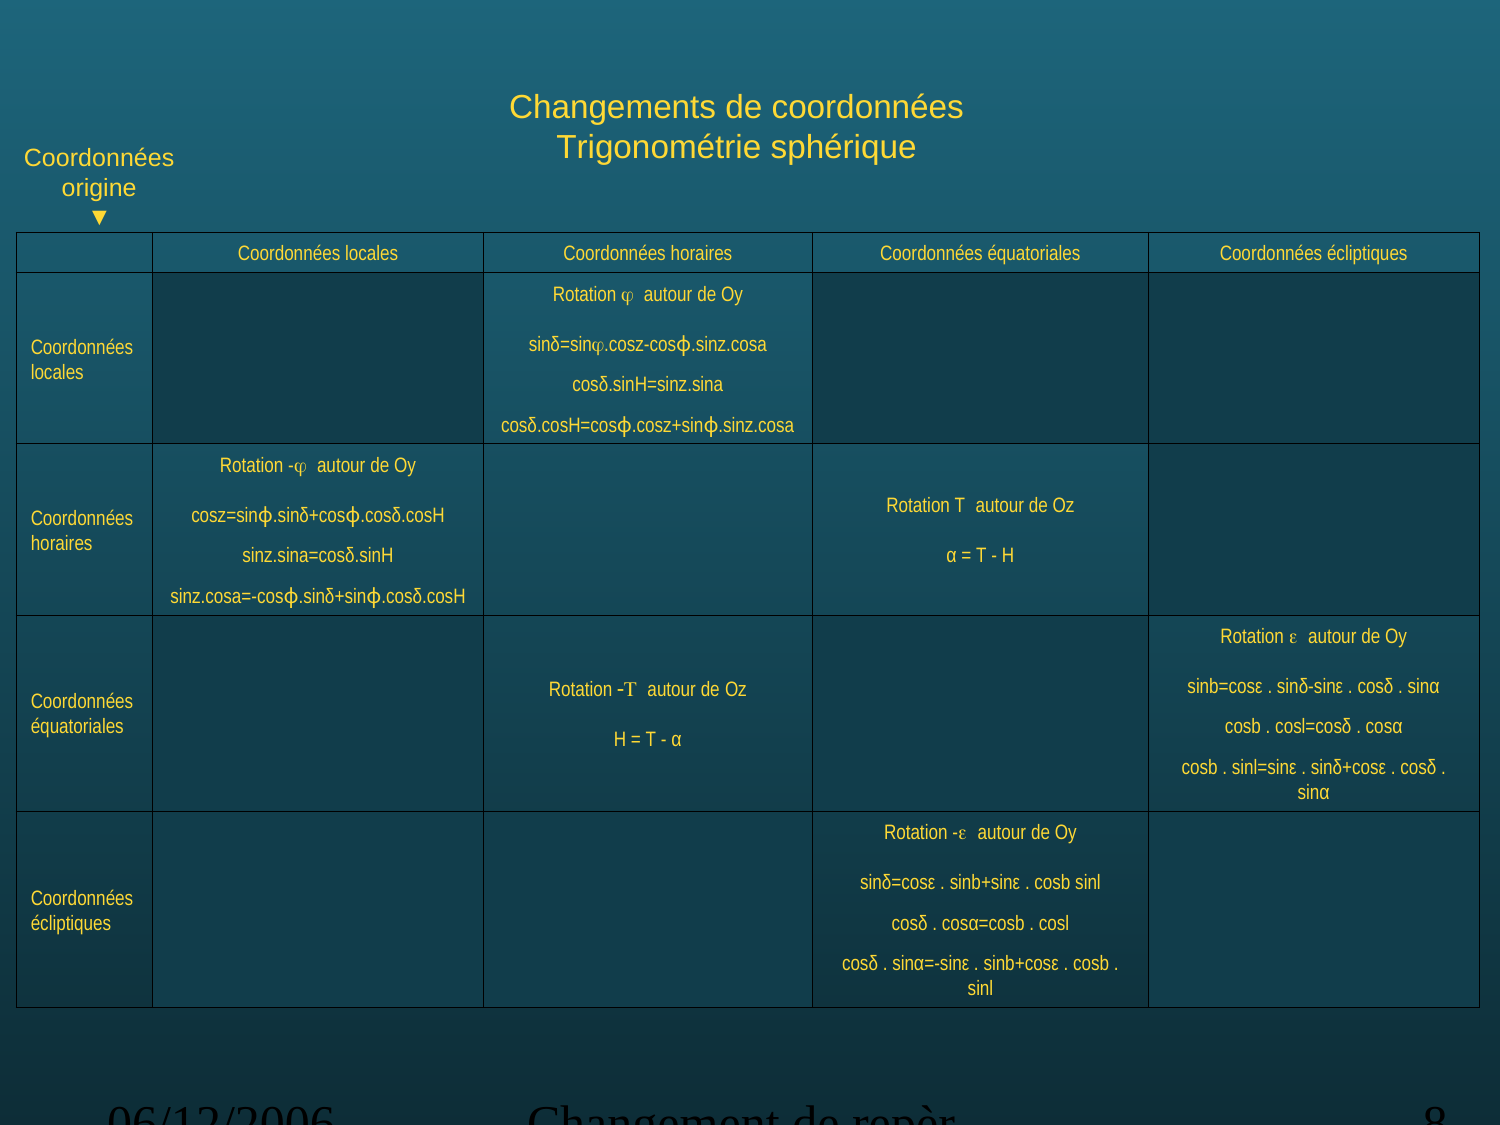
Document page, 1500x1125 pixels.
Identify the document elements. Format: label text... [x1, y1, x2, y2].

table_cell [1149, 273, 1479, 443]
table_header Coordonnées équatoriales [813, 233, 1148, 272]
text_box Changements de coordonnées Trigonométrie sphérique [494, 78, 980, 174]
table_cell cosδ . cosα=cosb . cosl [813, 901, 1148, 942]
table_cell [153, 616, 483, 811]
table_cell [153, 812, 483, 1007]
table_cell [153, 273, 483, 443]
table_cell sinz.cosa=-cosϕ.sinδ+sinϕ.cosδ.cosH [153, 575, 483, 615]
table_cell [813, 273, 1148, 443]
table_cell [1149, 444, 1479, 615]
table_cell Rotation Tautour de Oz α = T - H [813, 444, 1148, 615]
table_header Coordonnées écliptiques [1149, 233, 1479, 272]
table_cell cosb . cosl=cosδ . cosα [1149, 705, 1479, 746]
table_cell Coordonnées équatoriales [17, 616, 152, 811]
table_cell Coordonnées horaires [17, 444, 152, 615]
table_header Coordonnées locales [153, 233, 483, 272]
table_cell Rotation autour de Oy sinb=cosε . sinδ-sinε . cosδ . sinα [1149, 616, 1479, 705]
table_cell Rotation autour de Oz H = T - α [484, 616, 812, 811]
table_header [17, 239, 152, 272]
table_cell cosδ . sinα=-sinε . sinb+cosε . cosb . sinl [813, 942, 1148, 1007]
table_cell cosδ.cosH=cosϕ.cosz+sinϕ.sinz.cosa [484, 403, 812, 443]
table_cell [484, 444, 812, 615]
table_cell [1149, 812, 1479, 1007]
text_box Coordonnées origine ▼ [7, 133, 191, 239]
table_cell Coordonnées écliptiques [17, 812, 152, 1007]
table_header Coordonnées horaires [484, 233, 812, 272]
table_cell Rotation autour de Oy sinδ=sin.cosz-cosϕ.sinz.cosa [484, 273, 812, 363]
table_cell [813, 616, 1148, 811]
table_cell Rotation -autour de Oy cosz=sinϕ.sinδ+cosϕ.cosδ.cosH [153, 444, 483, 534]
table_cell Rotation -autour de Oy sinδ=cosε . sinb+sinε . cosb sinl [813, 812, 1148, 901]
table_cell cosb . sinl=sinε . sinδ+cosε . cosδ . sinα [1149, 746, 1479, 811]
table_cell cosδ.sinH=sinz.sina [484, 363, 812, 403]
table_cell Coordonnées locales [17, 273, 152, 443]
table_cell sinz.sina=cosδ.sinH [153, 534, 483, 575]
table_cell [484, 812, 812, 1007]
